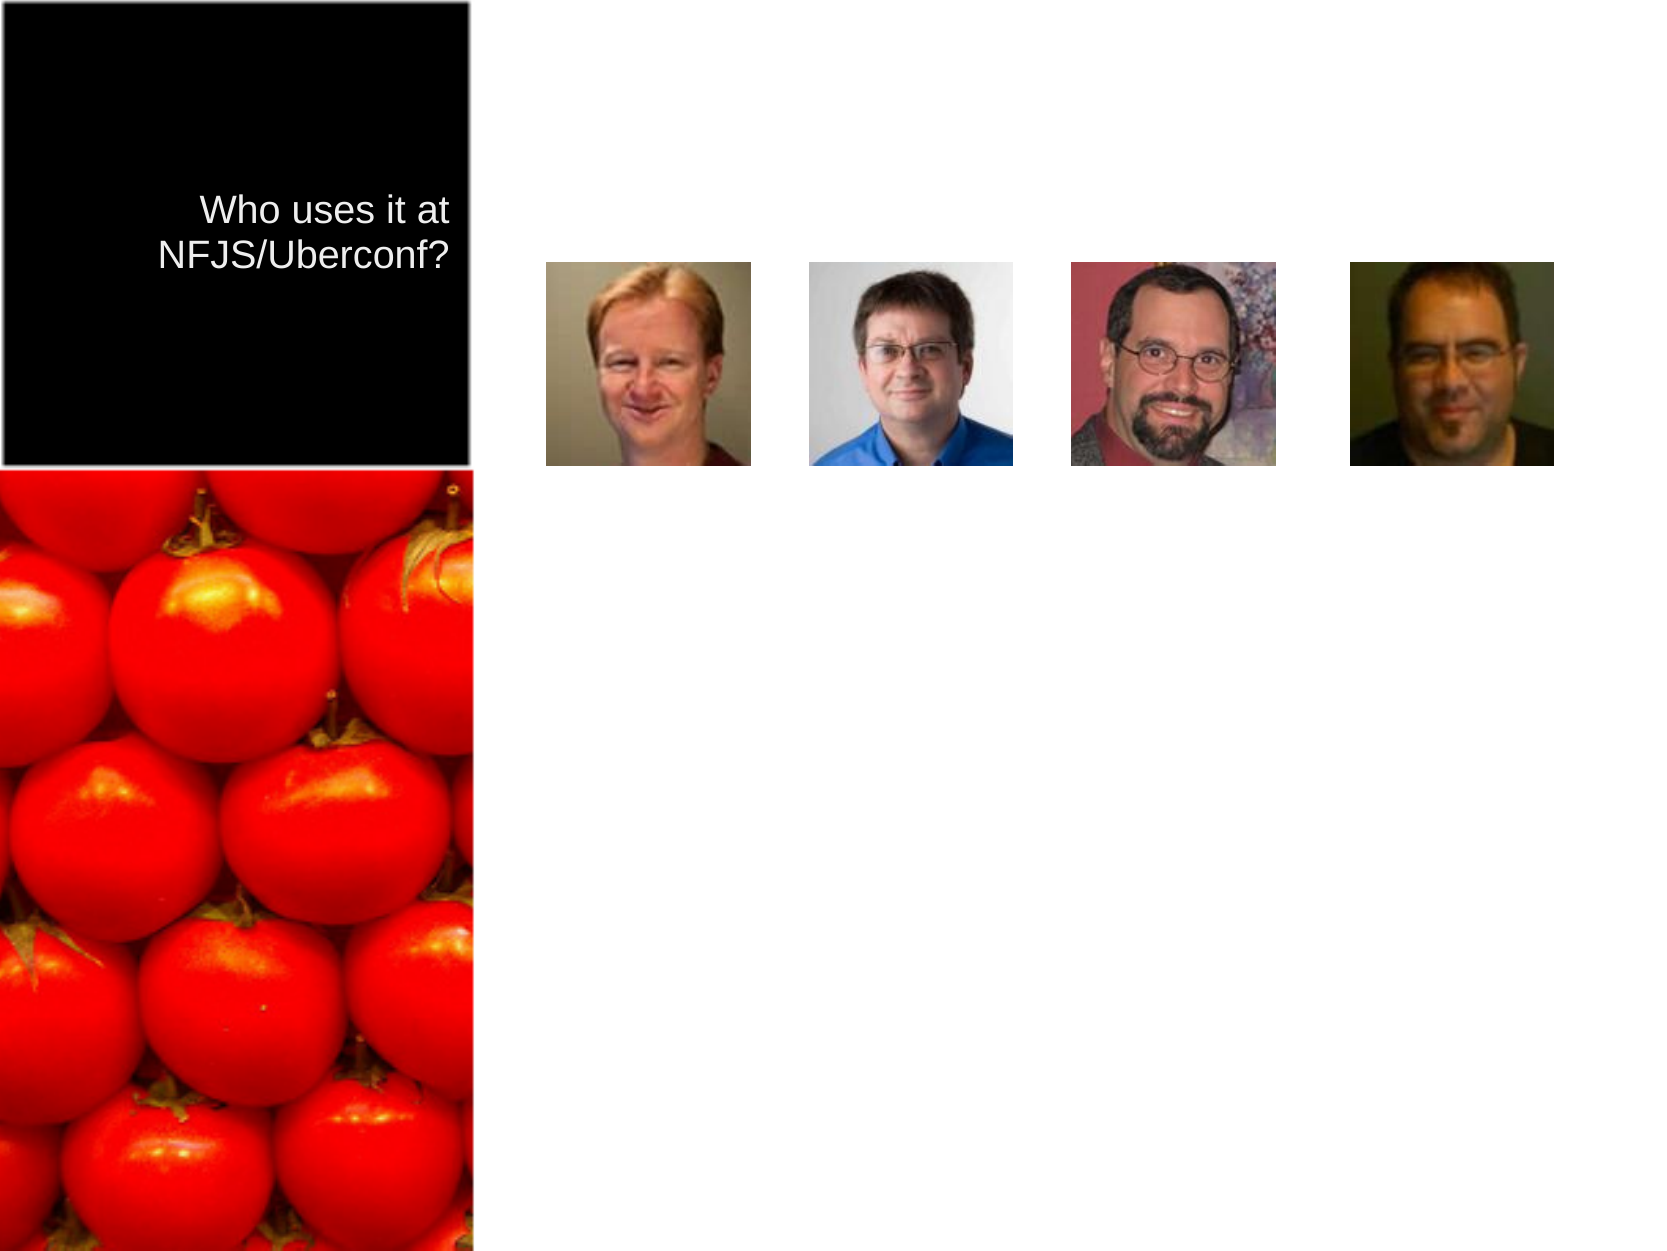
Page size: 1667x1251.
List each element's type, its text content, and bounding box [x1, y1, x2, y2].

text_box Who uses it at NFJS/Uberconf? [14, 187, 451, 368]
picture [0, 0, 1667, 1251]
